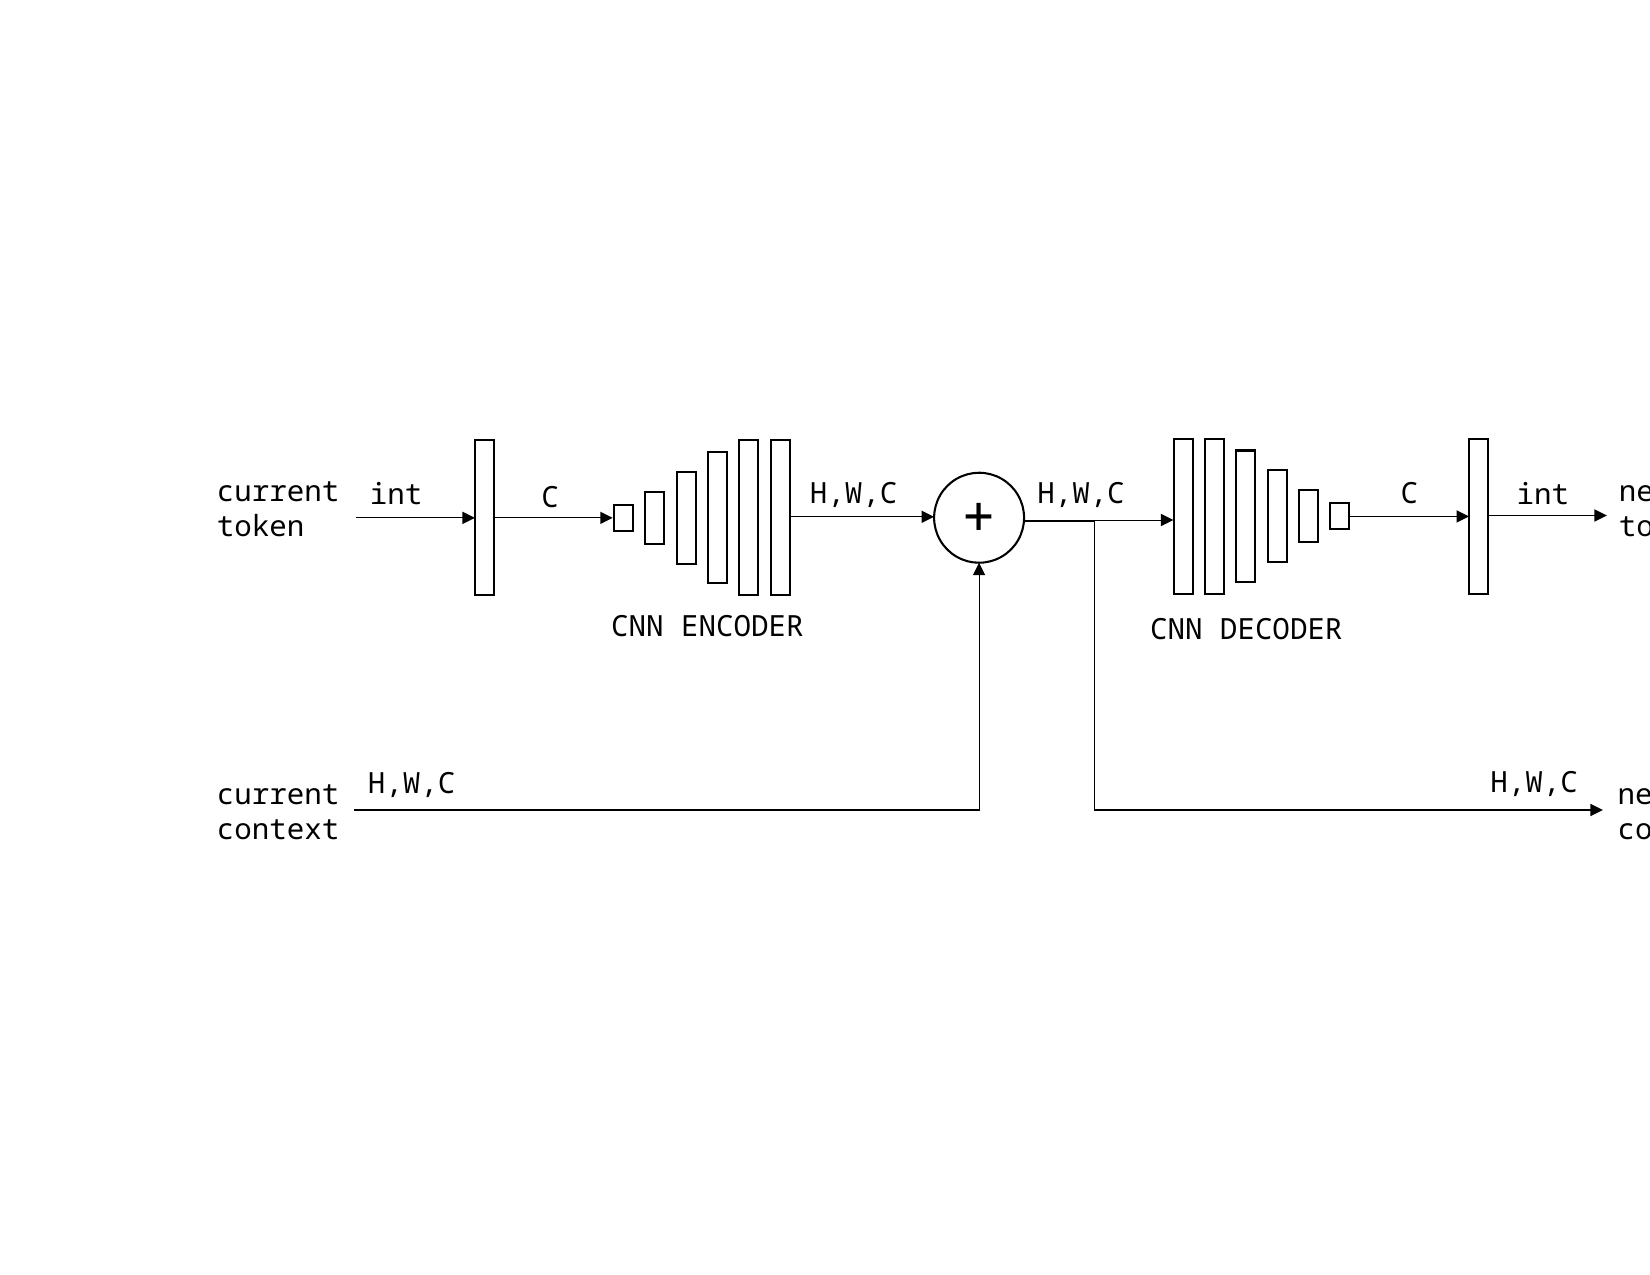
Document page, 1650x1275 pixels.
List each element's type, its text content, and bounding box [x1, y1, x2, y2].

text_box current context [202, 767, 355, 853]
text_box H,W,C [1022, 467, 1140, 518]
text_box next context [1602, 767, 1650, 853]
text_box current token [202, 464, 355, 550]
text_box H,W,C [1475, 756, 1593, 806]
text_box C [526, 471, 574, 522]
text_box next token [1604, 465, 1650, 550]
text_box int [355, 467, 438, 518]
text_box CNN ENCODER [596, 600, 819, 650]
text_box CNN DECODER [1135, 602, 1358, 653]
text_box H,W,C [795, 466, 913, 517]
text_box C [1385, 466, 1434, 517]
text_box H,W,C [353, 757, 471, 807]
text_box + [934, 472, 1025, 563]
text_box int [1501, 468, 1585, 518]
